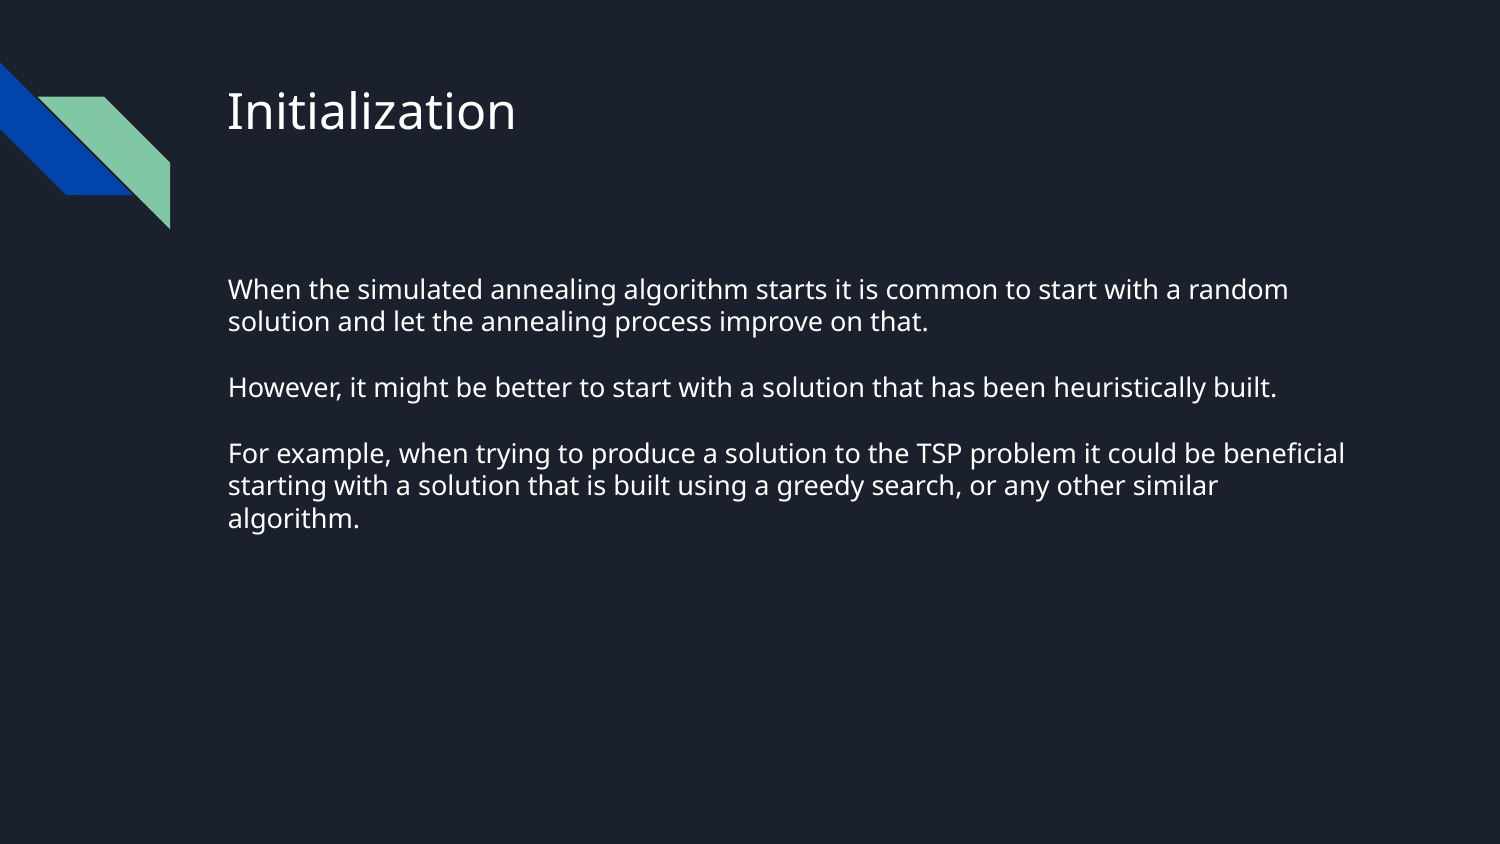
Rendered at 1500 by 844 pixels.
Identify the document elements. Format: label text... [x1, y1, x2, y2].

list When the simulated annealing algorithm starts it is common to start with a random solution and let the annealing process improve on that. However, it might be better to start with a solution that has been heuristically built. For example, when trying to produce a solution to the TSP problem it could be beneficial starting with a solution that is built using a greedy search, or any other similar algorithm. [212, 257, 1368, 735]
title Initialization [212, 64, 1368, 215]
